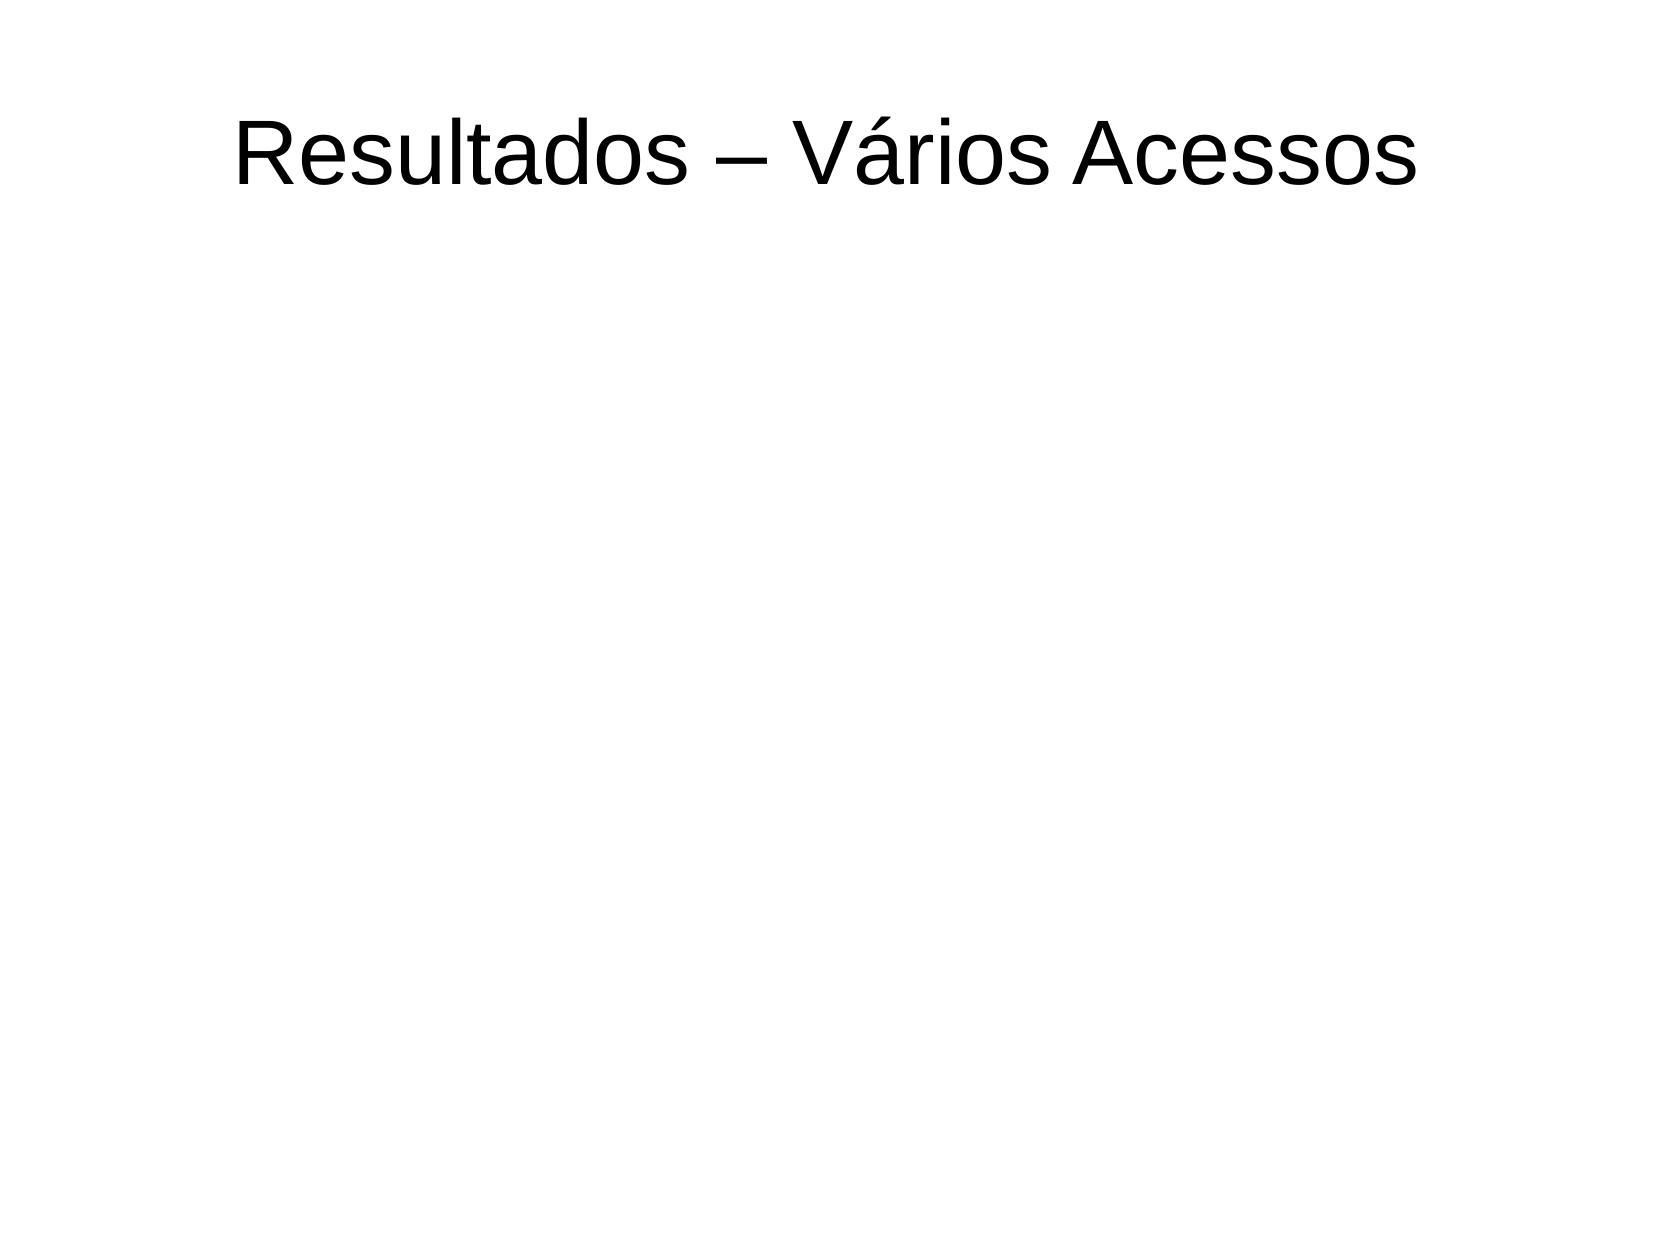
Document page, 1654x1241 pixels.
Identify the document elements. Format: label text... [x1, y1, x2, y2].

title Resultados – Vários Acessos [82, 49, 1571, 257]
